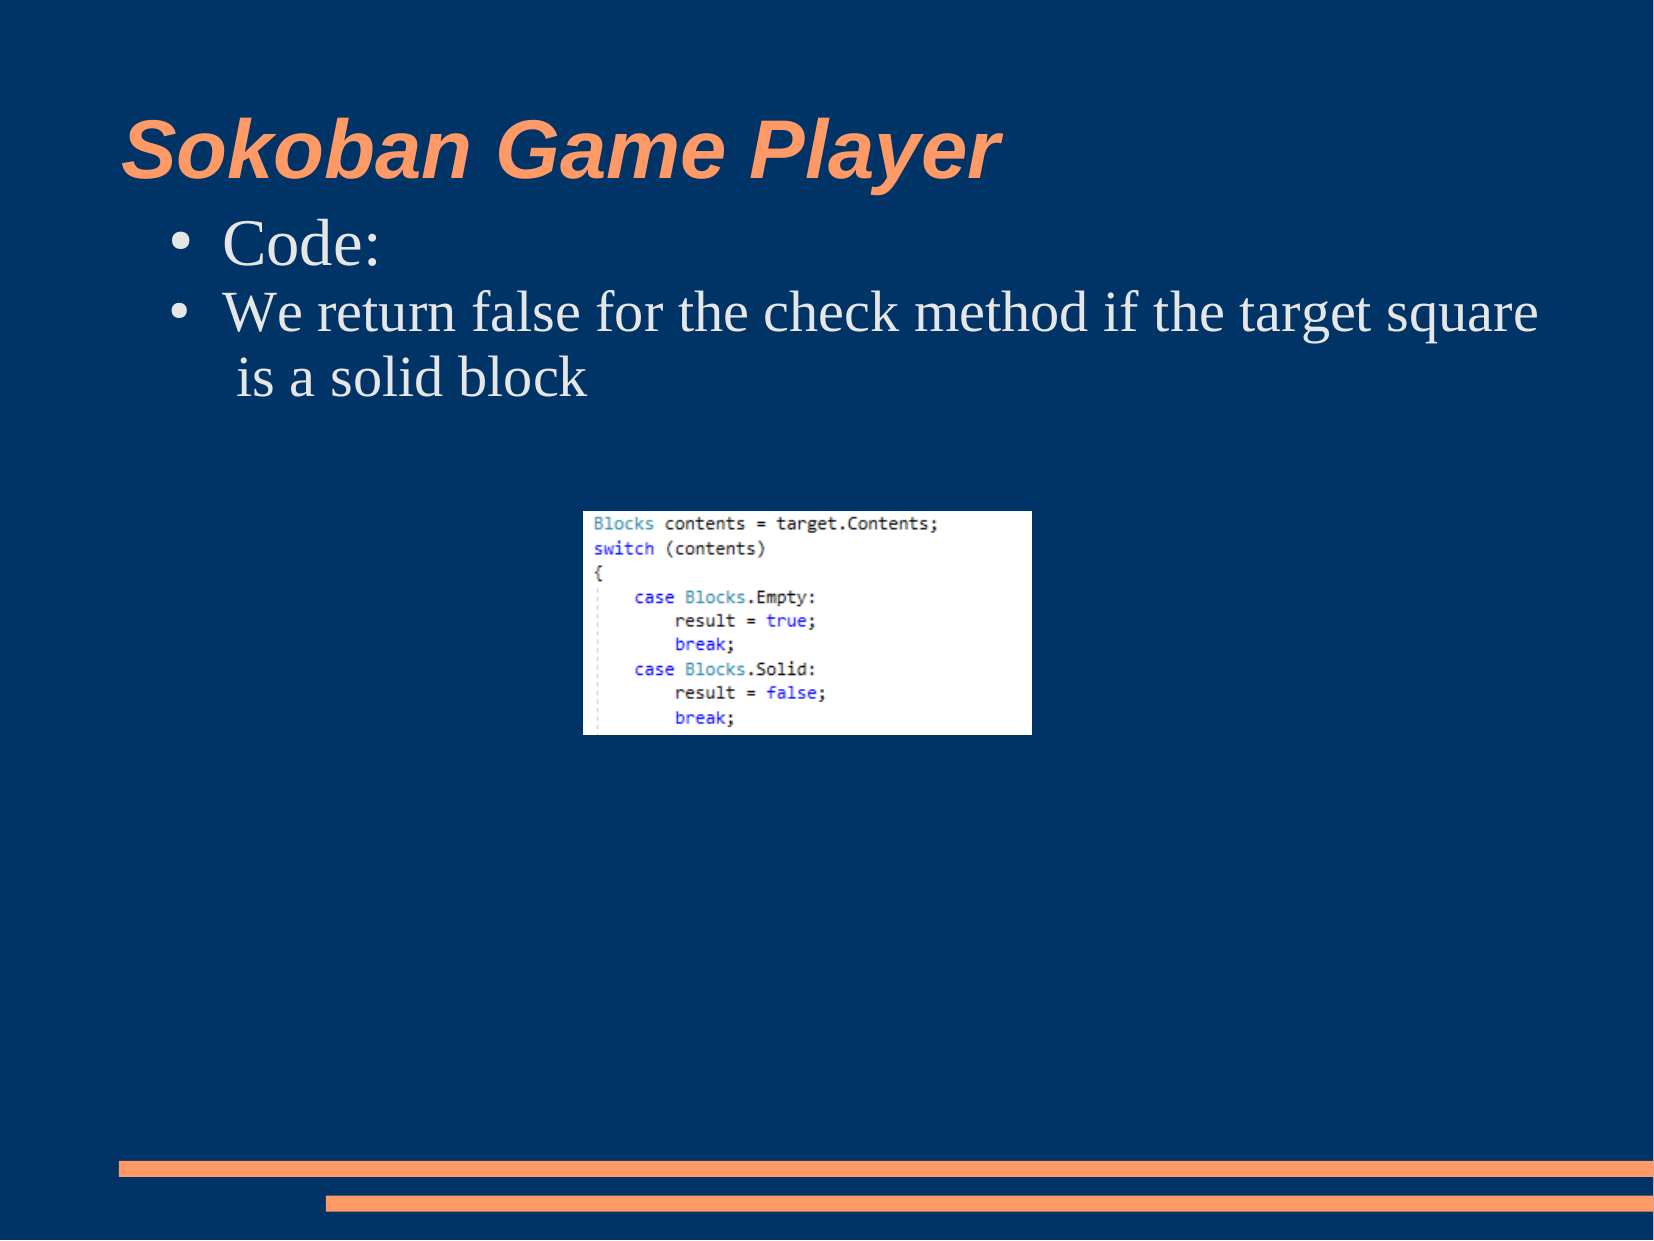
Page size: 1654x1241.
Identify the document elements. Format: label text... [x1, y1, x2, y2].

list Code: We return false for the check method if the target square is a solid block [133, 205, 1646, 1016]
title Sokoban Game Player [121, 46, 1534, 254]
picture [583, 511, 1032, 736]
